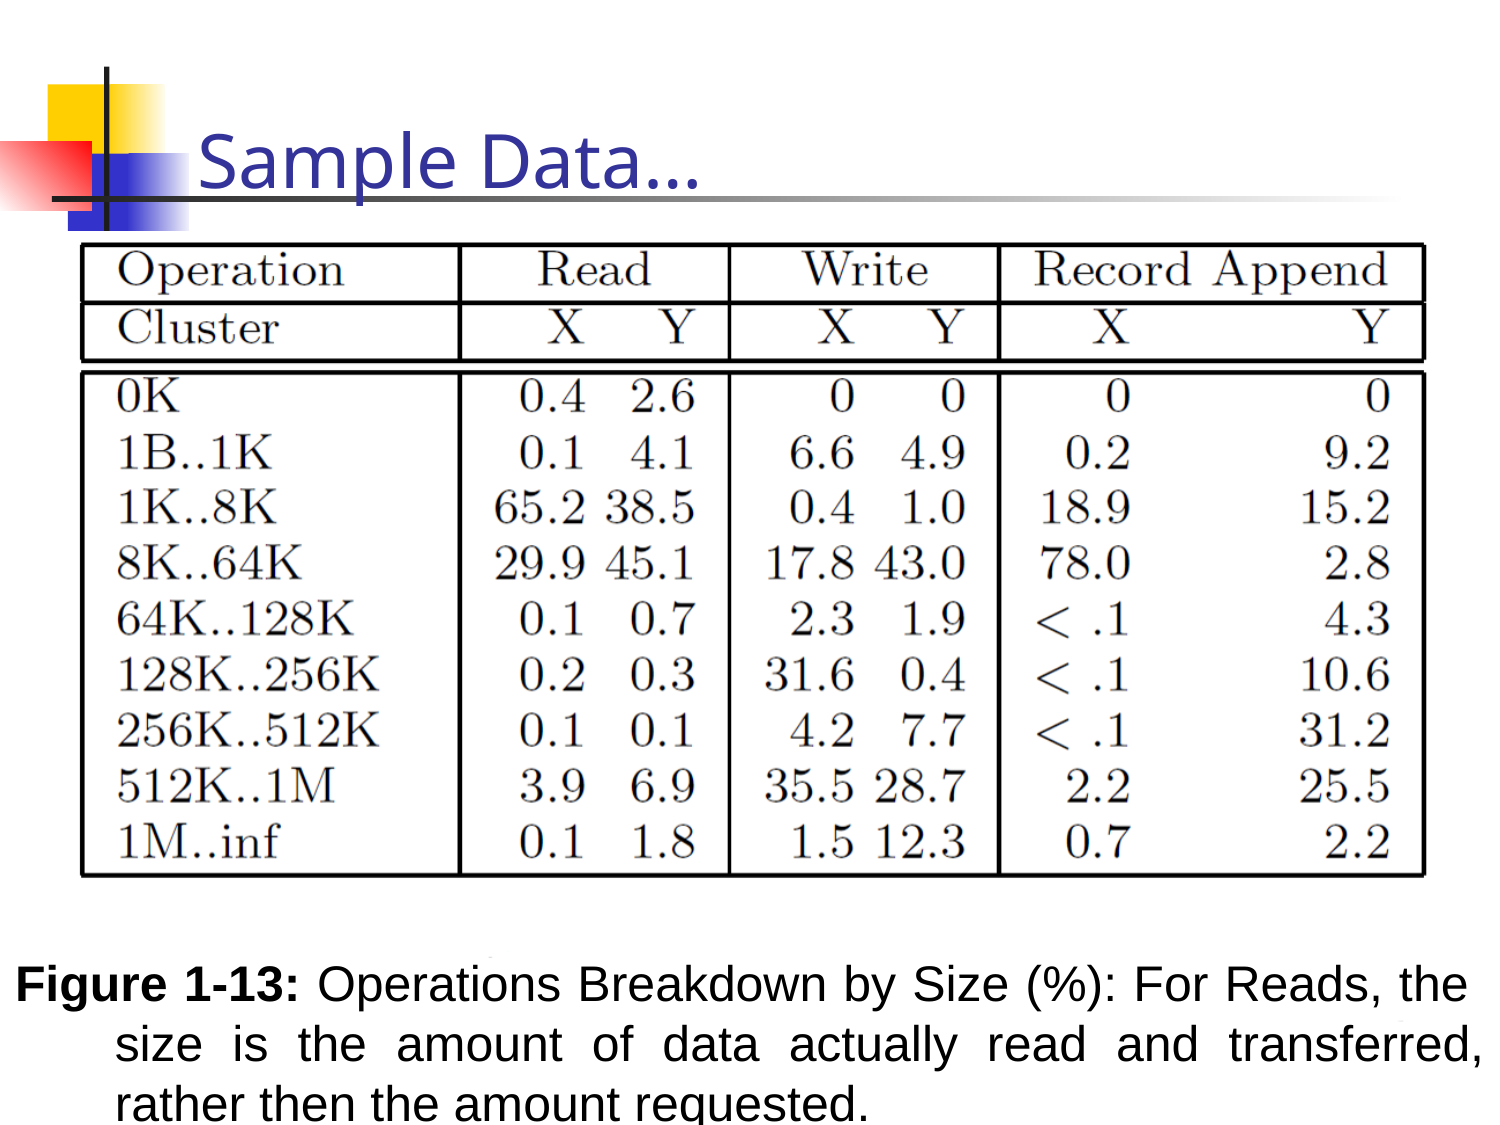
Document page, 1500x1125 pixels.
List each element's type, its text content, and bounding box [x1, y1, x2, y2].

picture [5, 231, 1500, 943]
text_box Sample Data… [183, 106, 1462, 244]
text_box Figure 1-13: Operations Breakdown by Size (%): For Reads, the size is the amount of data actually read and transferred, rather then the amount requested. [0, 943, 1500, 1125]
